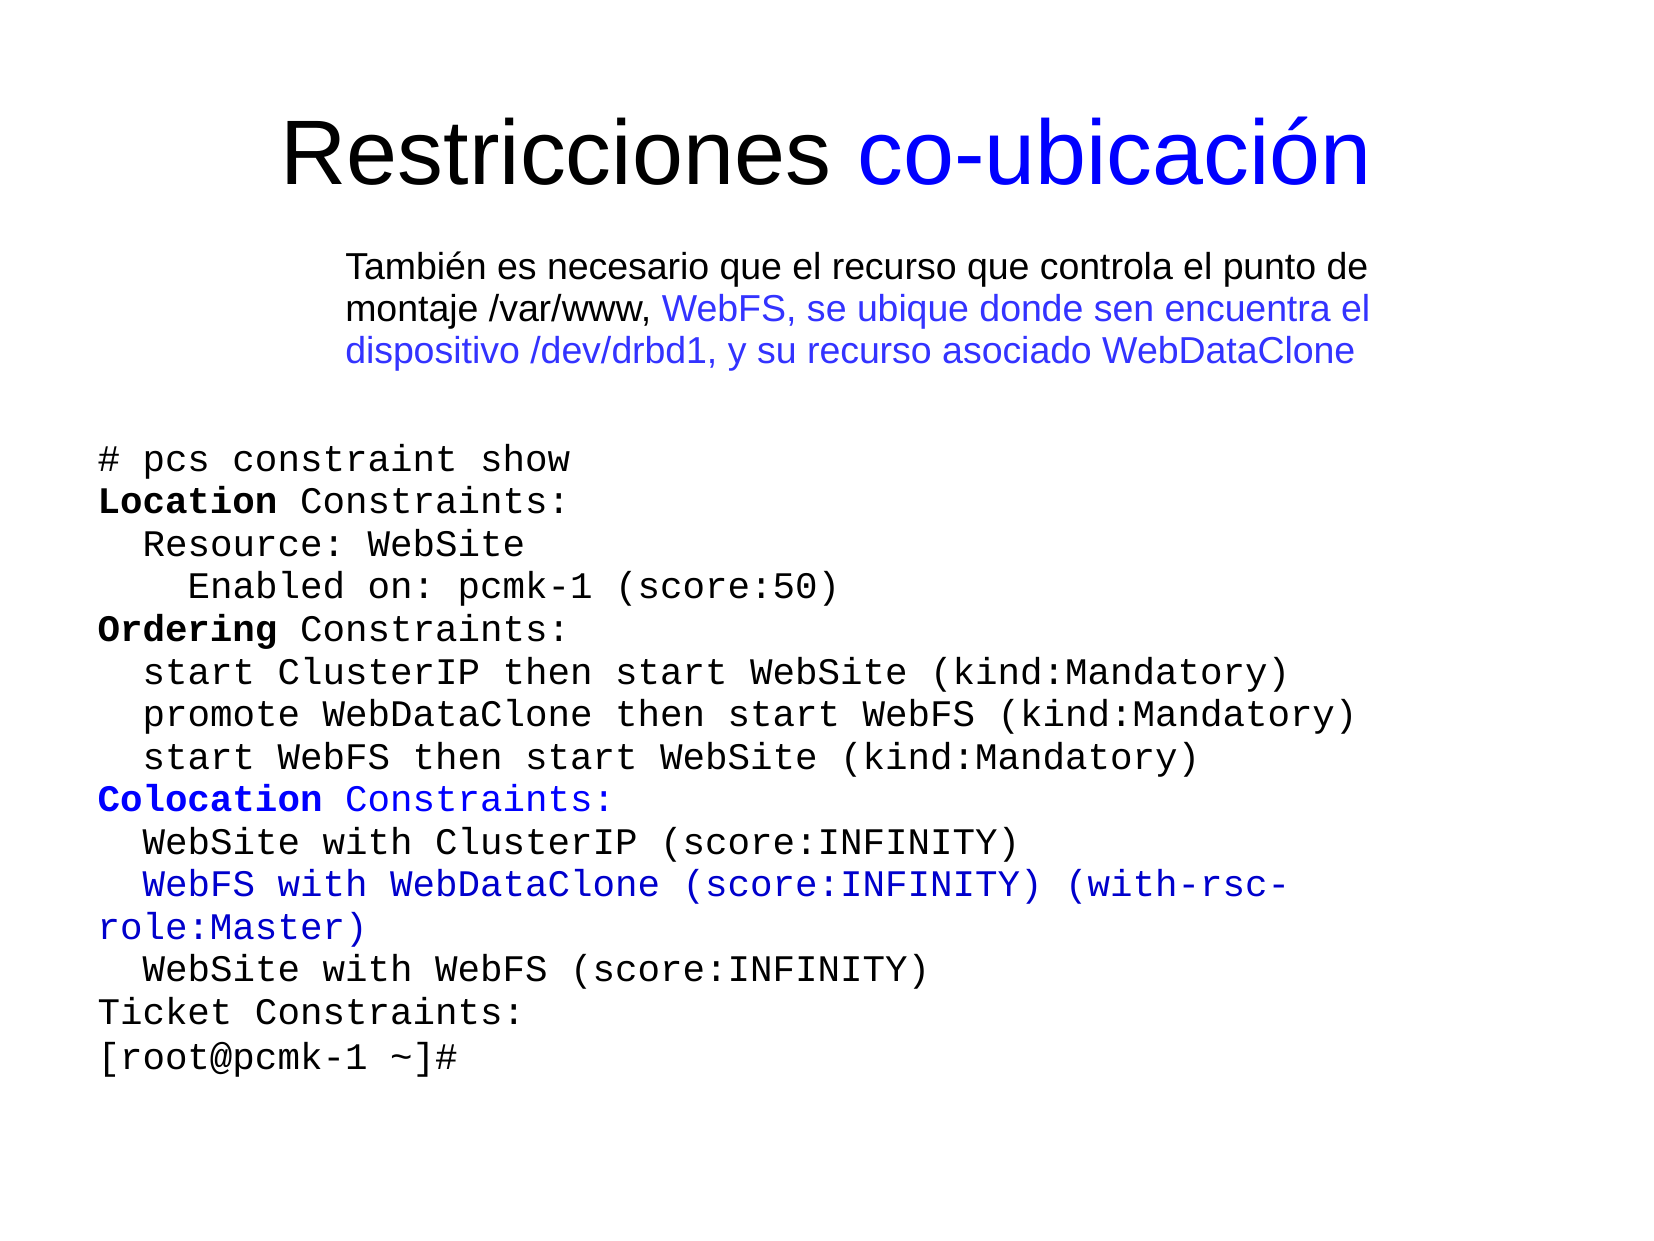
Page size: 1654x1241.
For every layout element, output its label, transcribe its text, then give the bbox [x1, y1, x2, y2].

text_box # pcs constraint show Location Constraints: Resource: WebSite Enabled on: pcmk-1 (score:50) Ordering Constraints: start ClusterIP then start WebSite (kind:Mandatory) promote WebDataClone then start WebFS (kind:Mandatory) start WebFS then start WebSite (kind:Mandatory) Colocation Constraints: WebSite with ClusterIP (score:INFINITY) WebFS with WebDataClone (score:INFINITY) (with-rsc-role:Master) WebSite with WebFS (score:INFINITY) Ticket Constraints: [root@pcmk-1 ~]# [82, 432, 1536, 1170]
text_box También es necesario que el recurso que controla el punto de montaje /var/www, WebFS, se ubique donde sen encuentra el dispositivo /dev/drbd1, y su recurso asociado WebDataClone [330, 238, 1418, 420]
title Restricciones co-ubicación [82, 49, 1571, 257]
